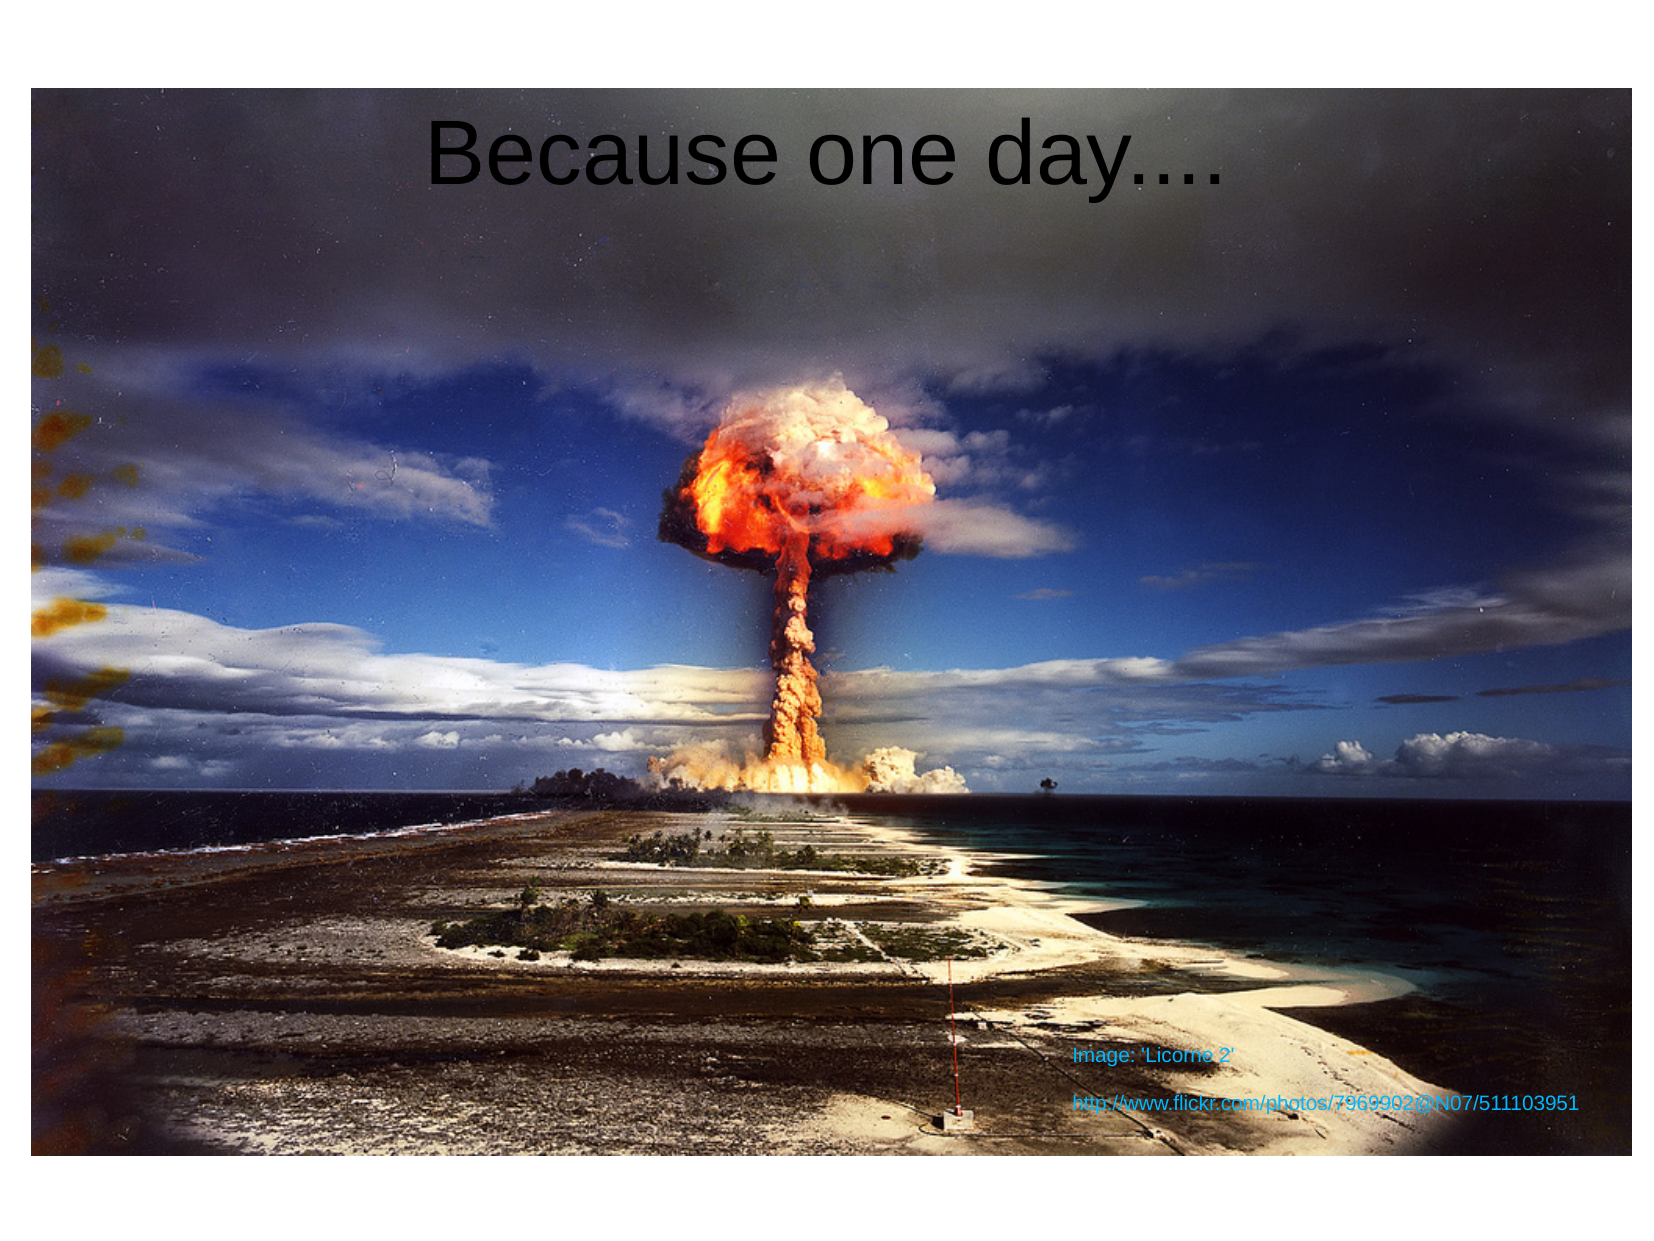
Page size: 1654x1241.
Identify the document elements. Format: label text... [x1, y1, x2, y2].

picture [31, 88, 1632, 1156]
text_box Image: 'Licorne 2' http://www.flickr.com/photos/7969902@N07/511103951 [1057, 1035, 1595, 1123]
title Because one day.... [82, 49, 1571, 257]
